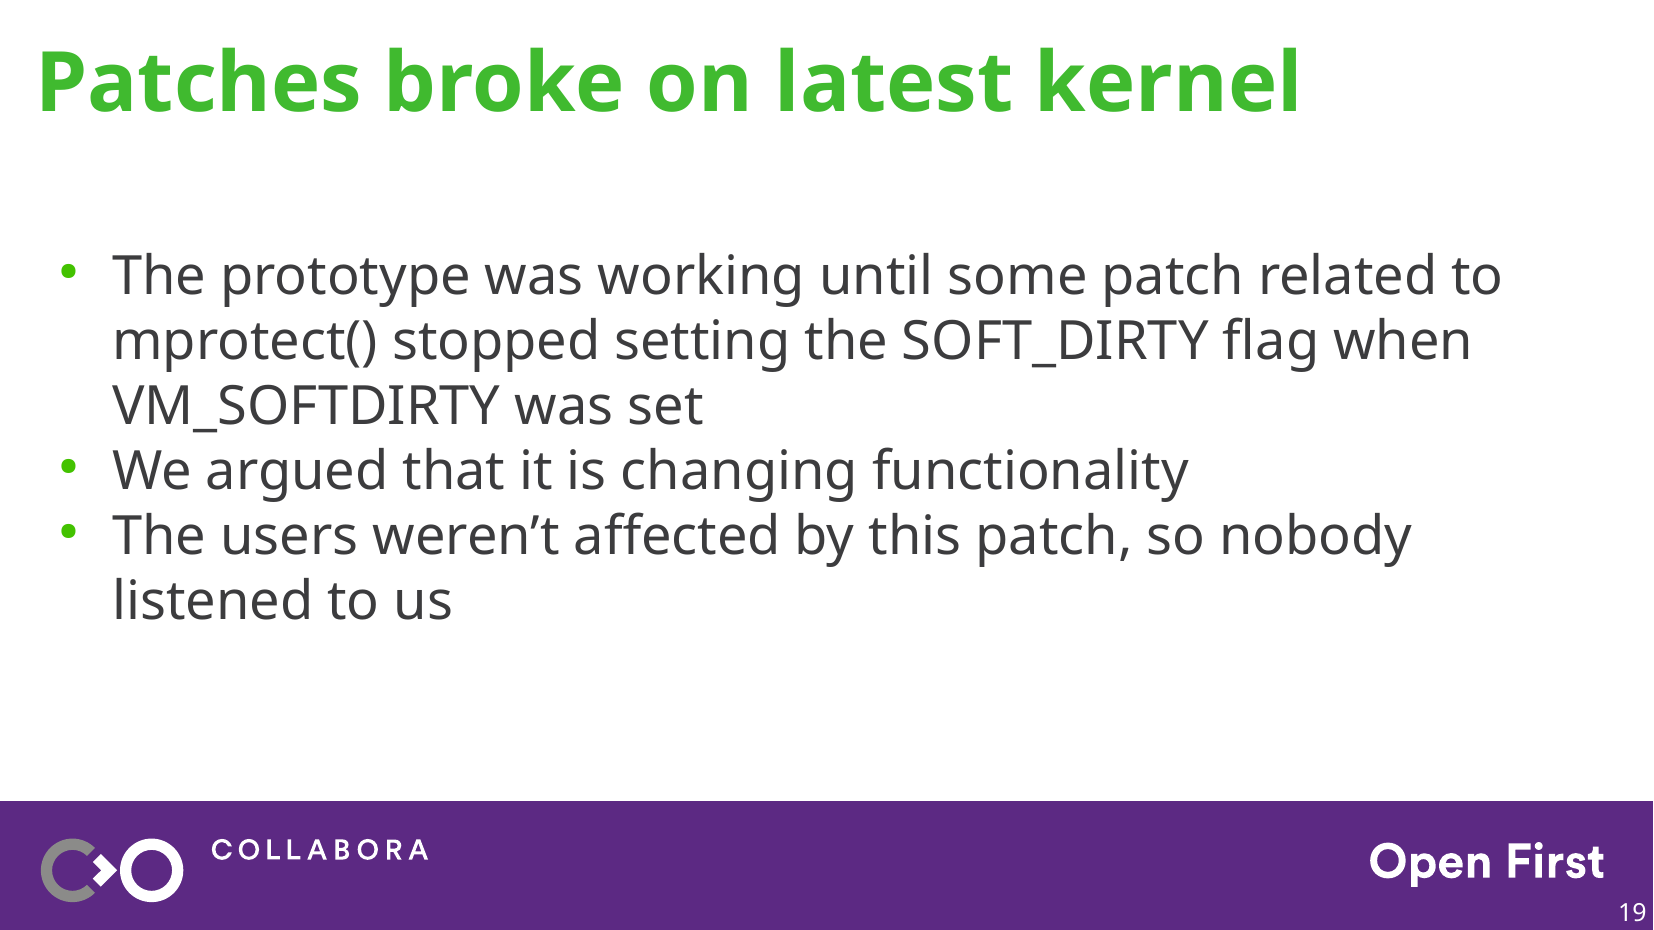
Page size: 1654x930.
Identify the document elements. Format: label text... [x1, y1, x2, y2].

title Patches broke on latest kernel [35, 28, 1608, 192]
list The prototype was working until some patch related to mprotect() stopped setting the SOFT_DIRTY flag when VM_SOFTDIRTY was set We argued that it is changing functionality The users weren’t affected by this patch, so nobody listened to us [41, 240, 1613, 804]
